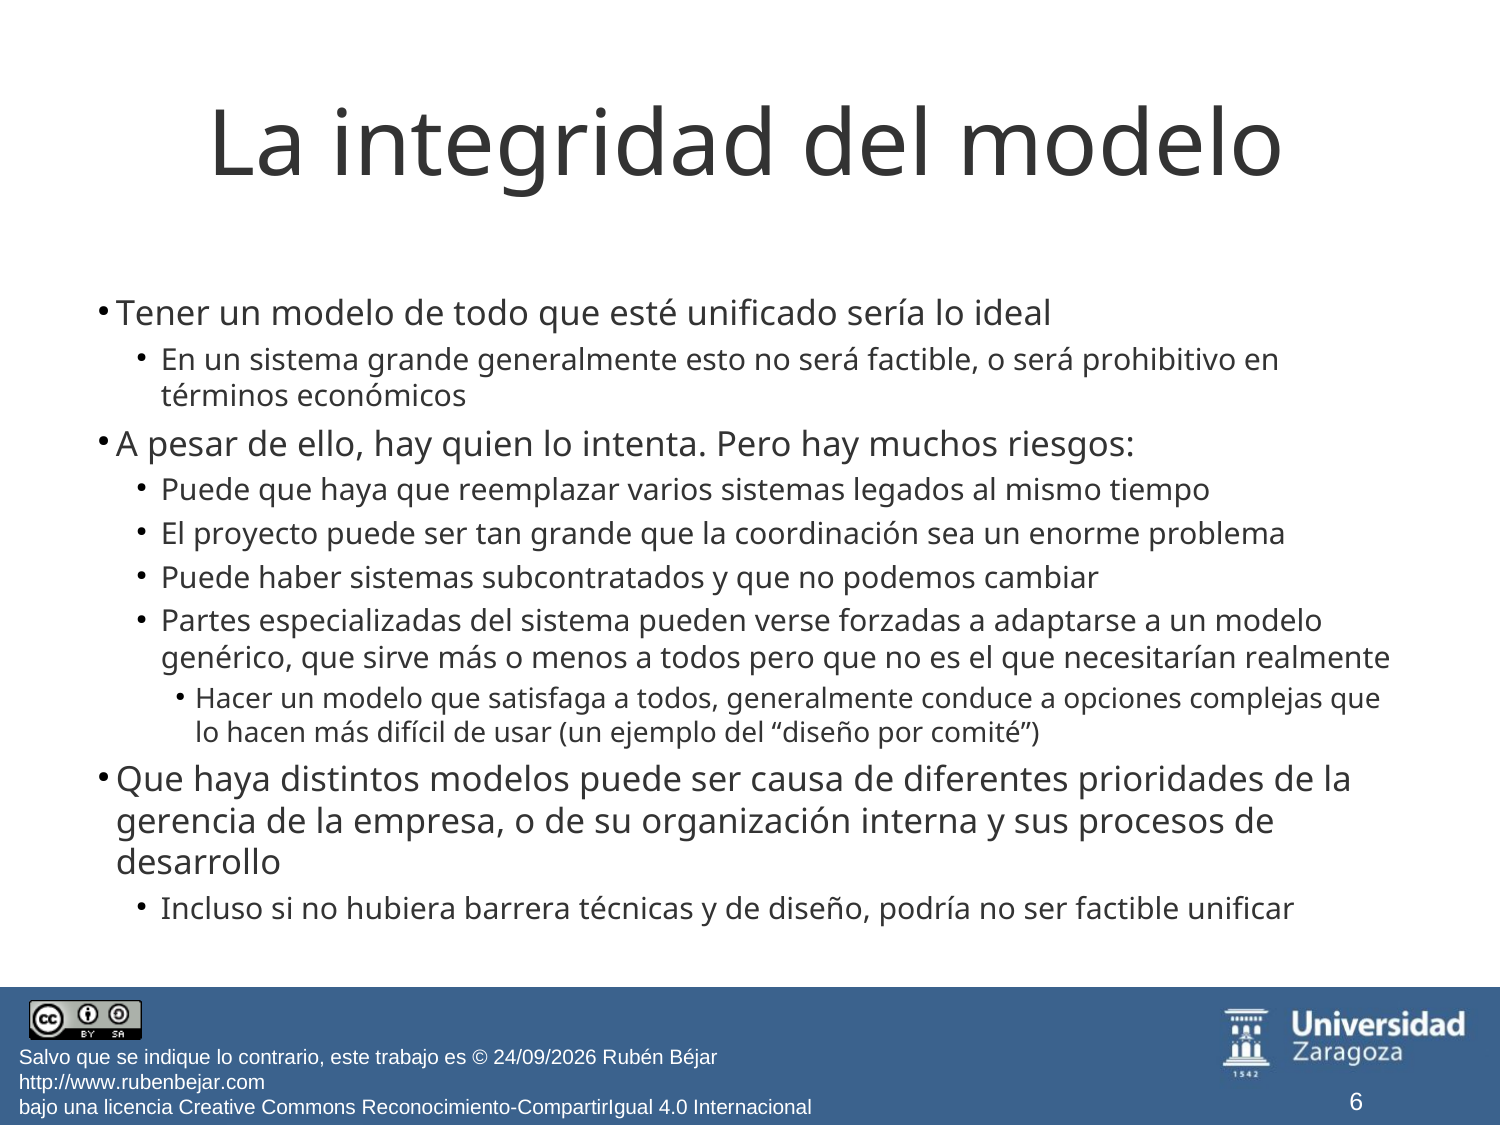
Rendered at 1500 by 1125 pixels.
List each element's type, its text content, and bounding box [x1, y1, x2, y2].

title La integridad del modelo [74, 21, 1420, 257]
picture [0, 987, 1500, 1125]
list Tener un modelo de todo que esté unificado sería lo ideal En un sistema grande generalmente esto no será factible, o será prohibitivo en términos económicos A pesar de ello, hay quien lo intenta. Pero hay muchos riesgos: Puede que haya que reemplazar varios sistemas legados al mismo tiempo El proyecto puede ser tan grande que la coordinación sea un enorme problema Puede haber sistemas subcontratados y que no podemos cambiar Partes especializadas del sistema pueden verse forzadas a adaptarse a un modelo genérico, que sirve más o menos a todos pero que no es el que necesitarían realmente Hacer un modelo que satisfaga a todos, generalmente conduce a opciones complejas que lo hacen más difícil de usar (un ejemplo del “diseño por comité”) Que haya distintos modelos puede ser causa de diferentes prioridades de la gerencia de la empresa, o de su organización interna y sus procesos de desarrollo Incluso si no hubiera barrera técnicas y de diseño, podría no ser factible unificar [82, 283, 1418, 957]
